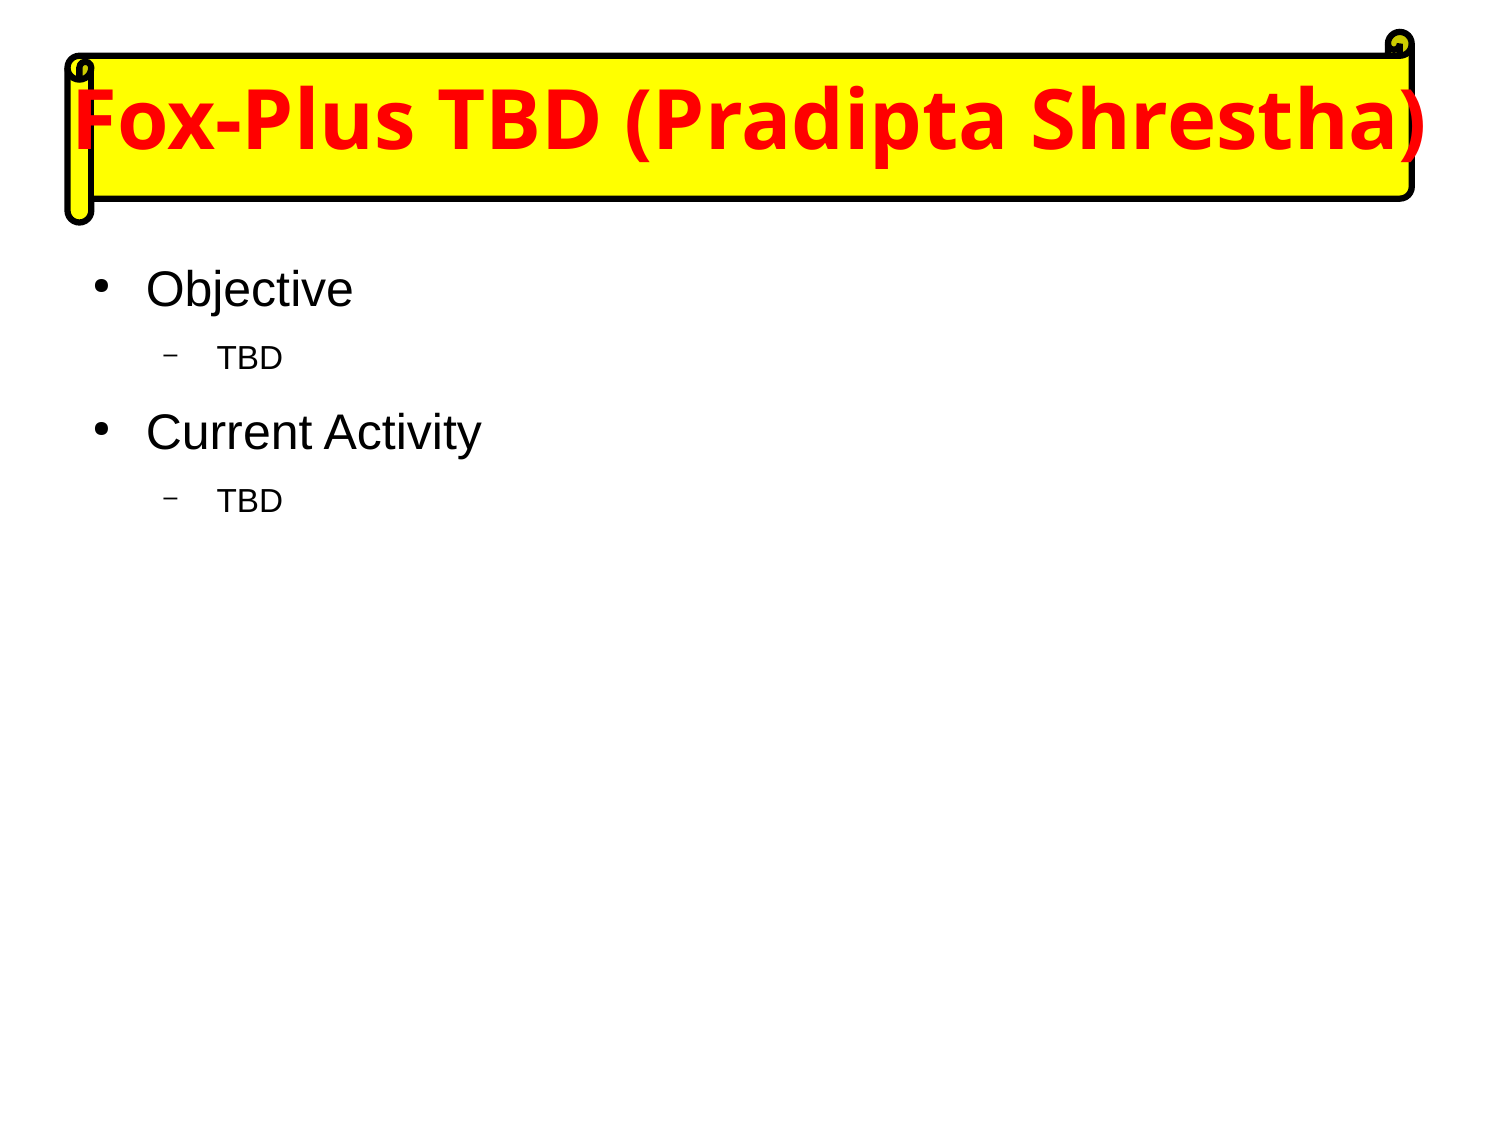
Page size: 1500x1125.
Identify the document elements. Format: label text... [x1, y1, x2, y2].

text_box [67, 174, 1412, 223]
text_box [72, 31, 1412, 58]
text_box Fox-Plus TBD (Pradipta Shrestha) [0, 58, 1500, 174]
list Objective TBD Current Activity TBD [75, 263, 1425, 916]
